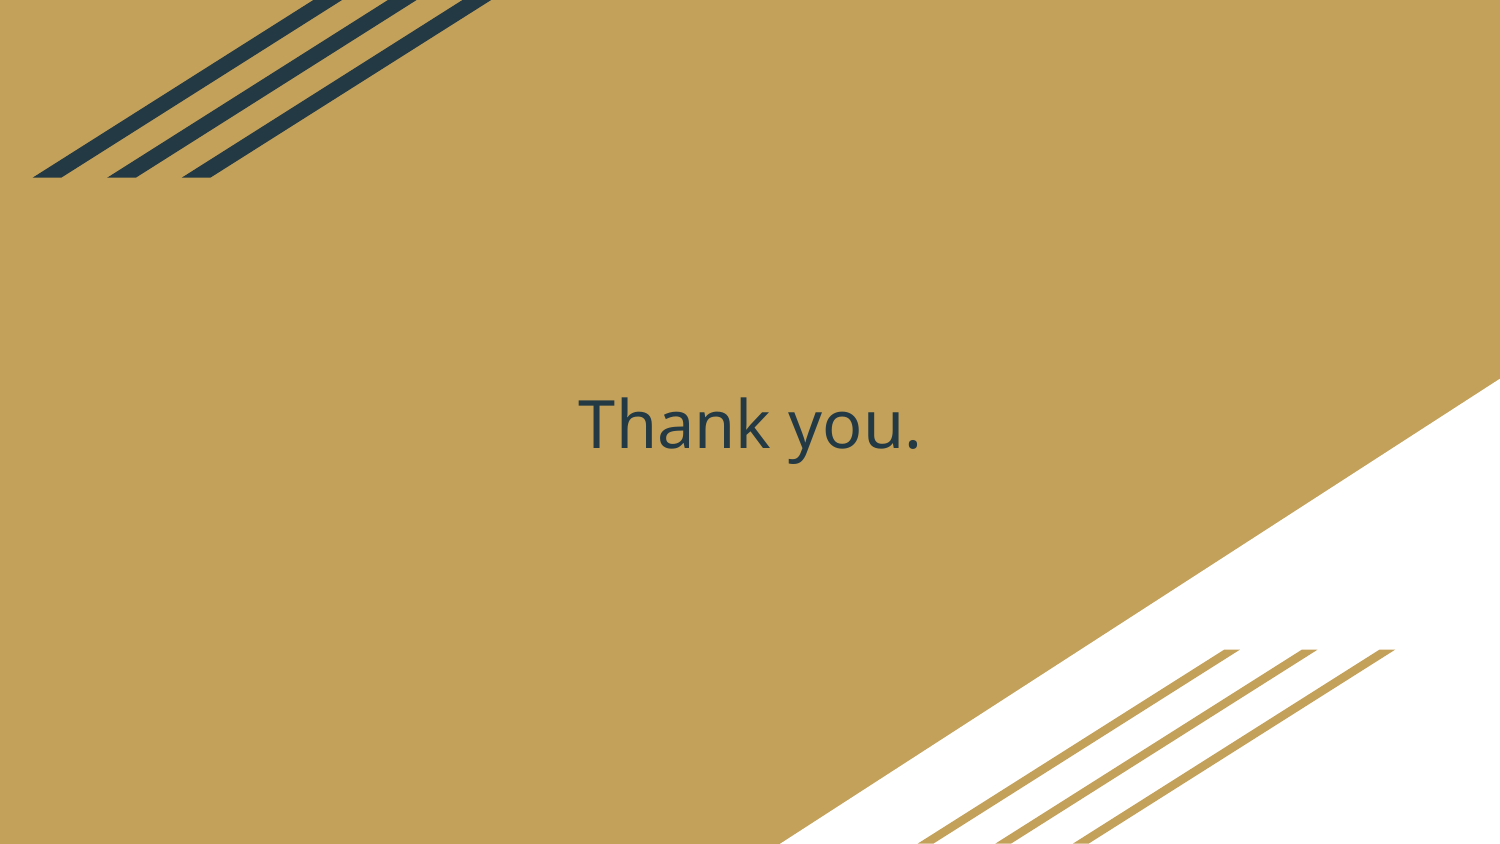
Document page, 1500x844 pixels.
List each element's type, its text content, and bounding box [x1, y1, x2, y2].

title Thank you. [309, 286, 1192, 557]
